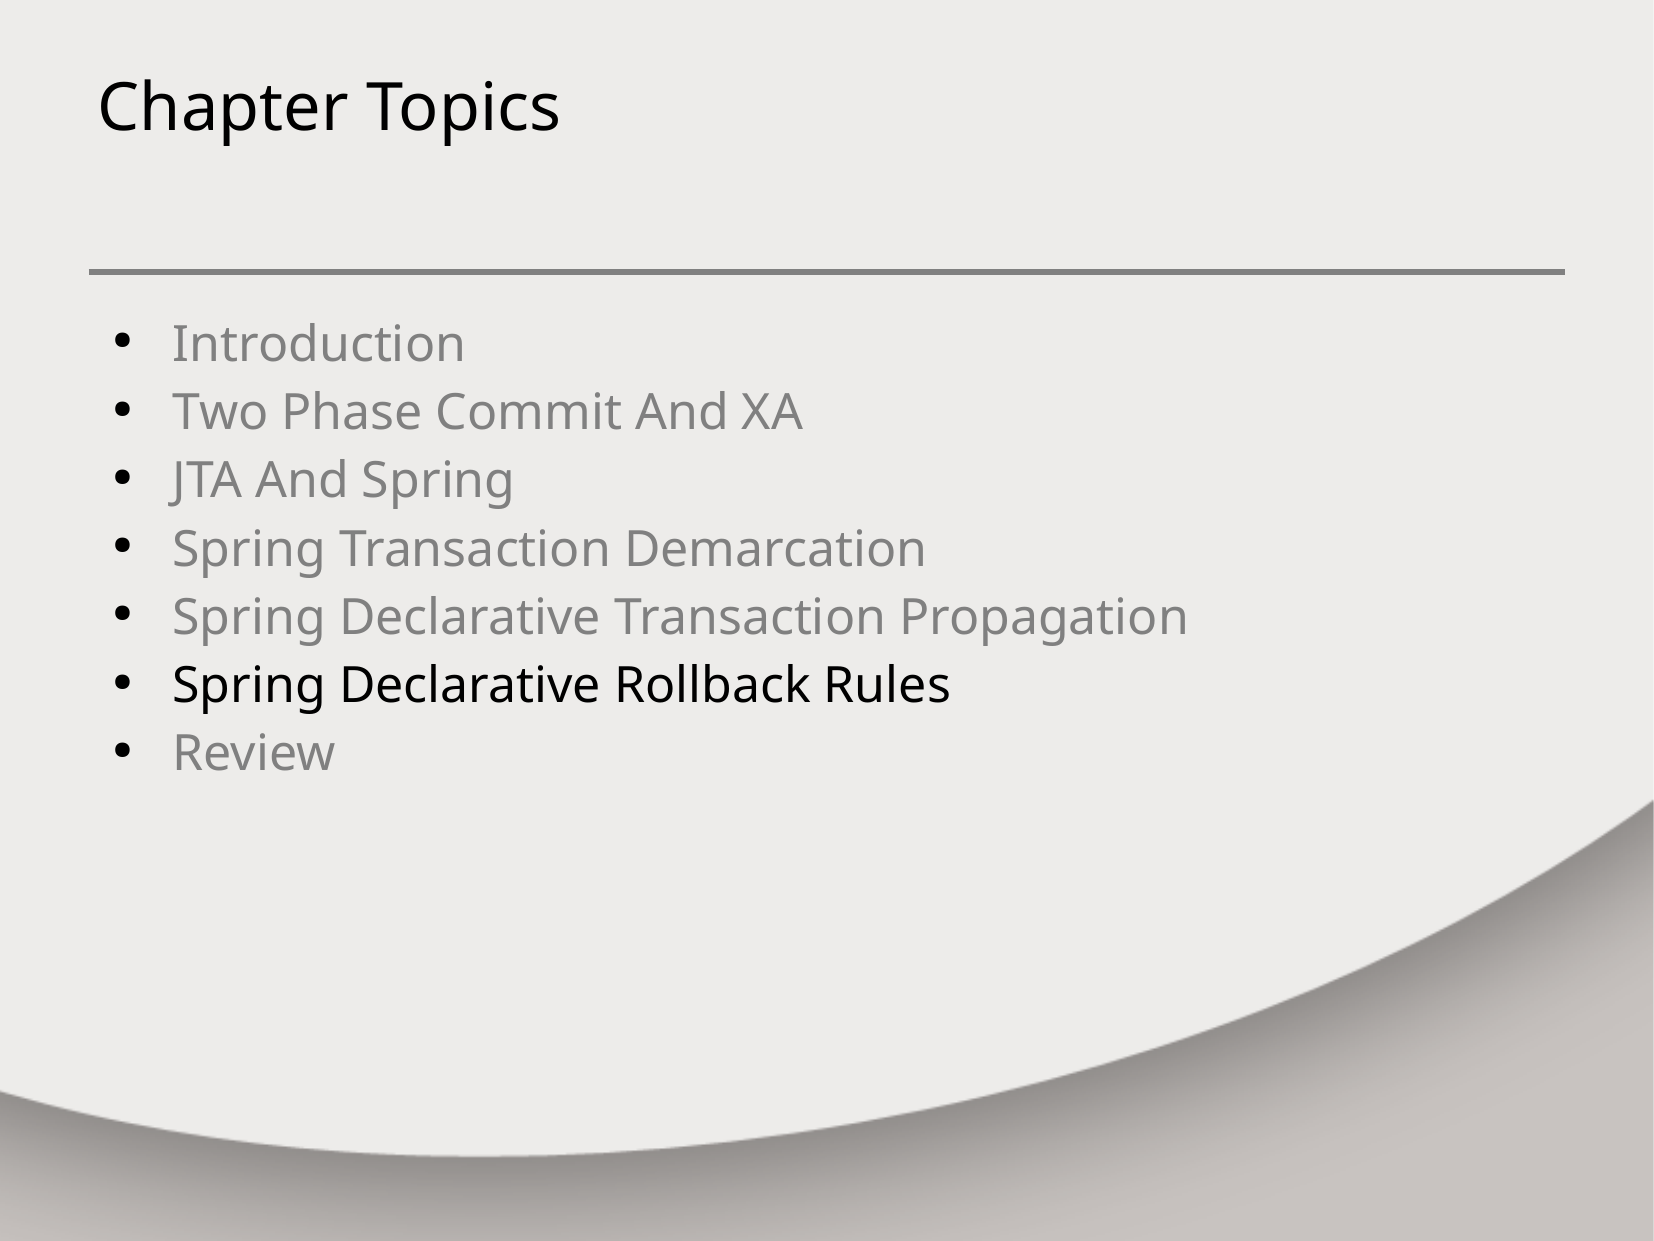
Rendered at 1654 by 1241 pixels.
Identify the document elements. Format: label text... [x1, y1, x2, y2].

picture [0, 0, 1654, 1241]
text_box Introduction Two Phase Commit And XA JTA And Spring Spring Transaction Demarcation Spring Declarative Transaction Propagation Spring Declarative Rollback Rules Review [97, 300, 1561, 1163]
title Chapter Topics [97, 75, 1561, 226]
